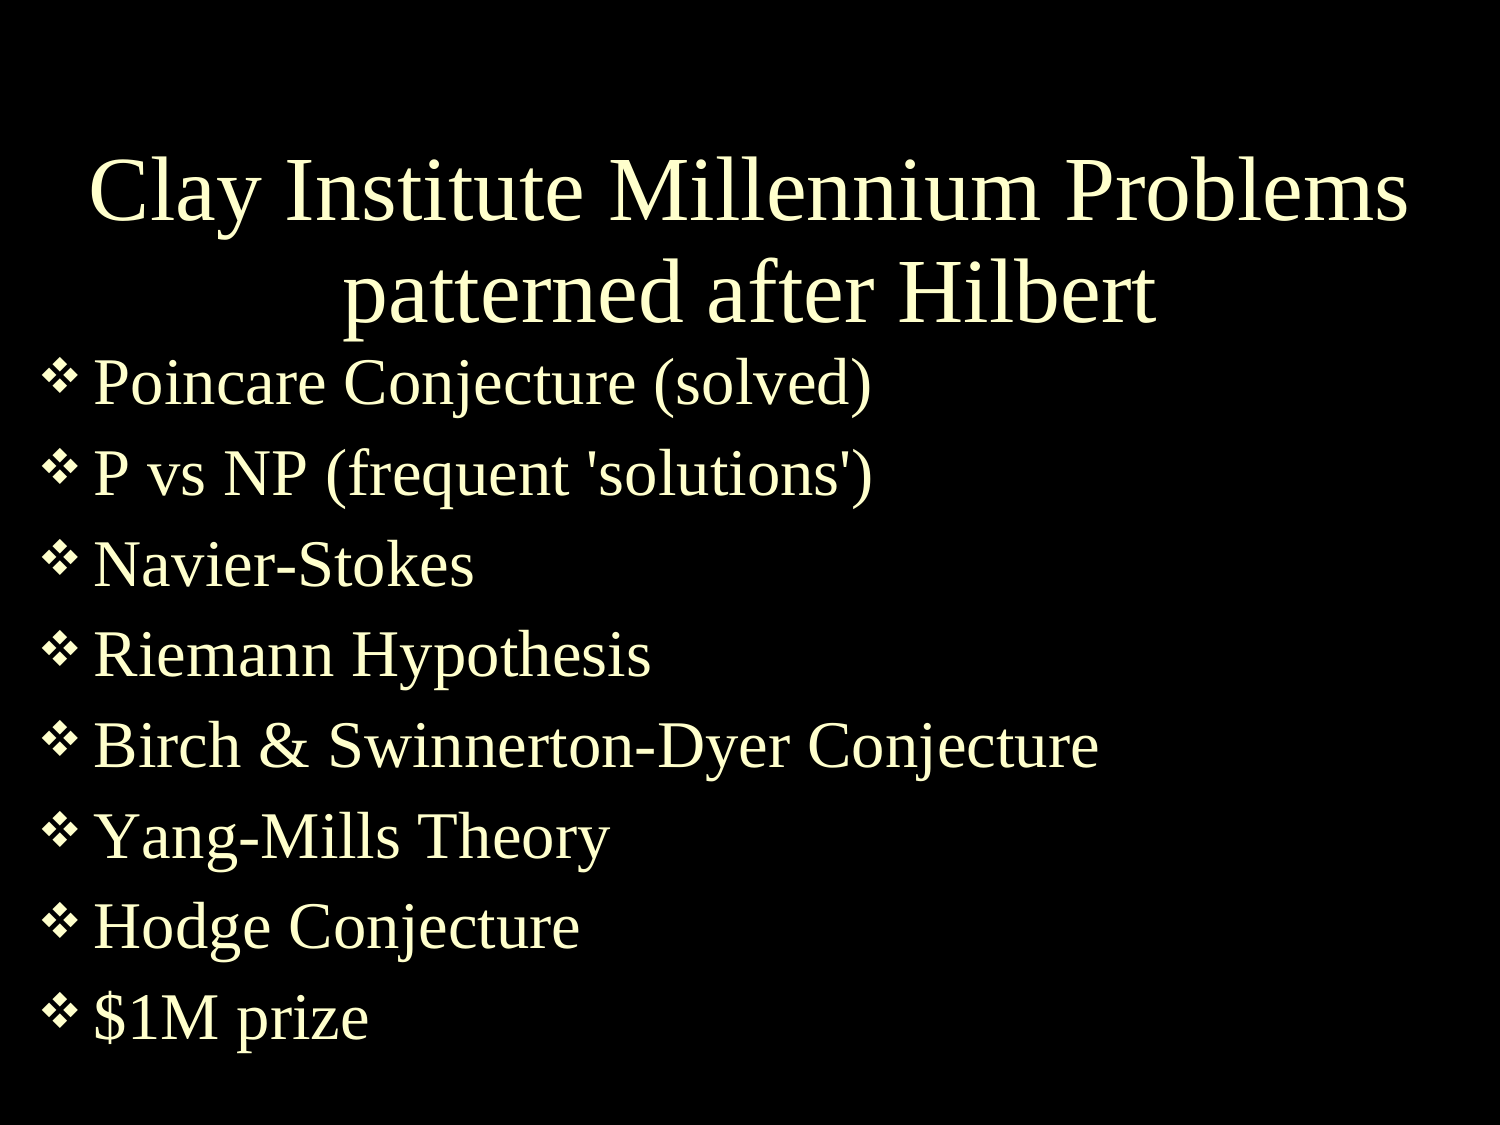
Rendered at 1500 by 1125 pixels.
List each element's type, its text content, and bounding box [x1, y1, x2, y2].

list Poincare Conjecture (solved) P vs NP (frequent 'solutions') Navier-Stokes Riemann Hypothesis Birch & Swinnerton-Dyer Conjecture Yang-Mills Theory Hodge Conjecture $1M prize [37, 345, 1497, 1088]
title Clay Institute Millennium Problems patterned after Hilbert [22, 139, 1480, 343]
